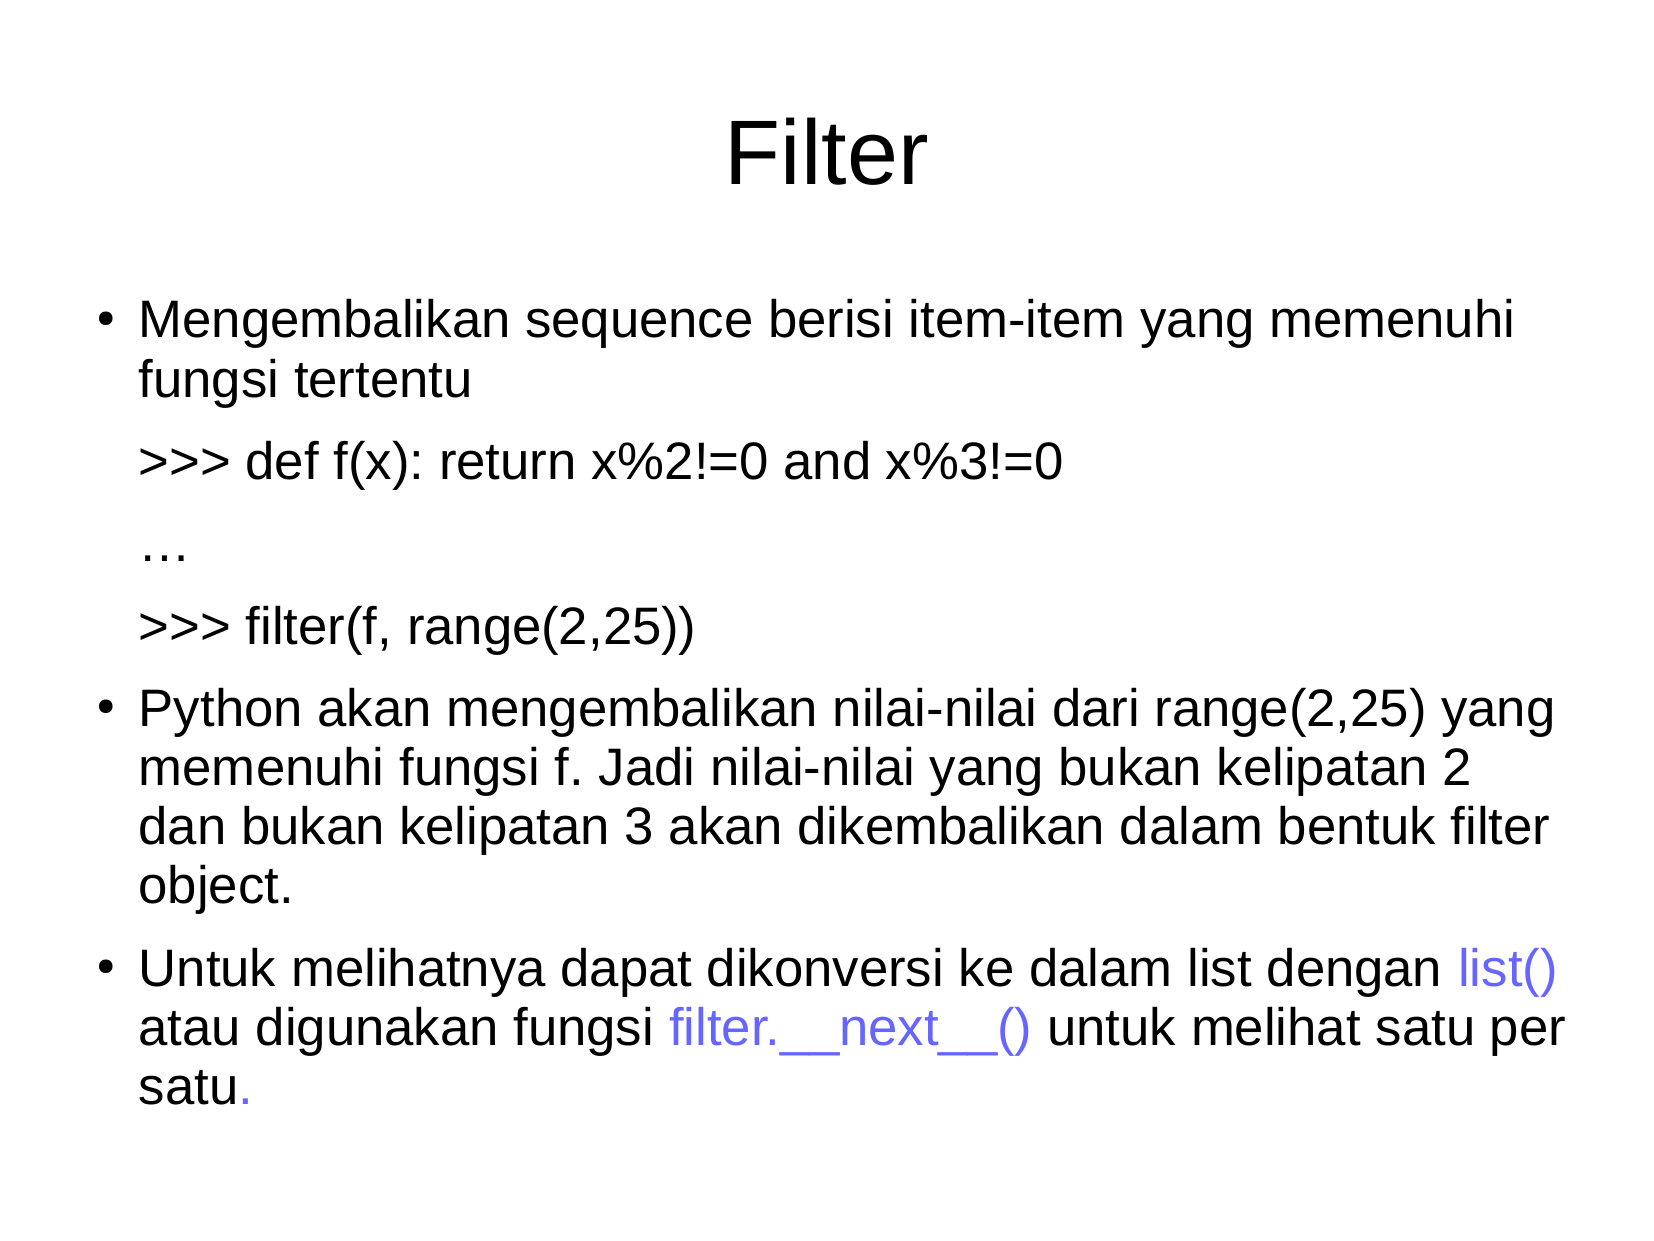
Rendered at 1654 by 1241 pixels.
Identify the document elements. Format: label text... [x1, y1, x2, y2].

title Filter [82, 49, 1571, 257]
list Mengembalikan sequence berisi item-item yang memenuhi fungsi tertentu >>> def f(x): return x%2!=0 and x%3!=0 … >>> filter(f, range(2,25)) Python akan mengembalikan nilai-nilai dari range(2,25) yang memenuhi fungsi f. Jadi nilai-nilai yang bukan kelipatan 2 dan bukan kelipatan 3 akan dikembalikan dalam bentuk filter object. Untuk melihatnya dapat dikonversi ke dalam list dengan list() atau digunakan fungsi filter.__next__() untuk melihat satu per satu. [82, 290, 1571, 1126]
